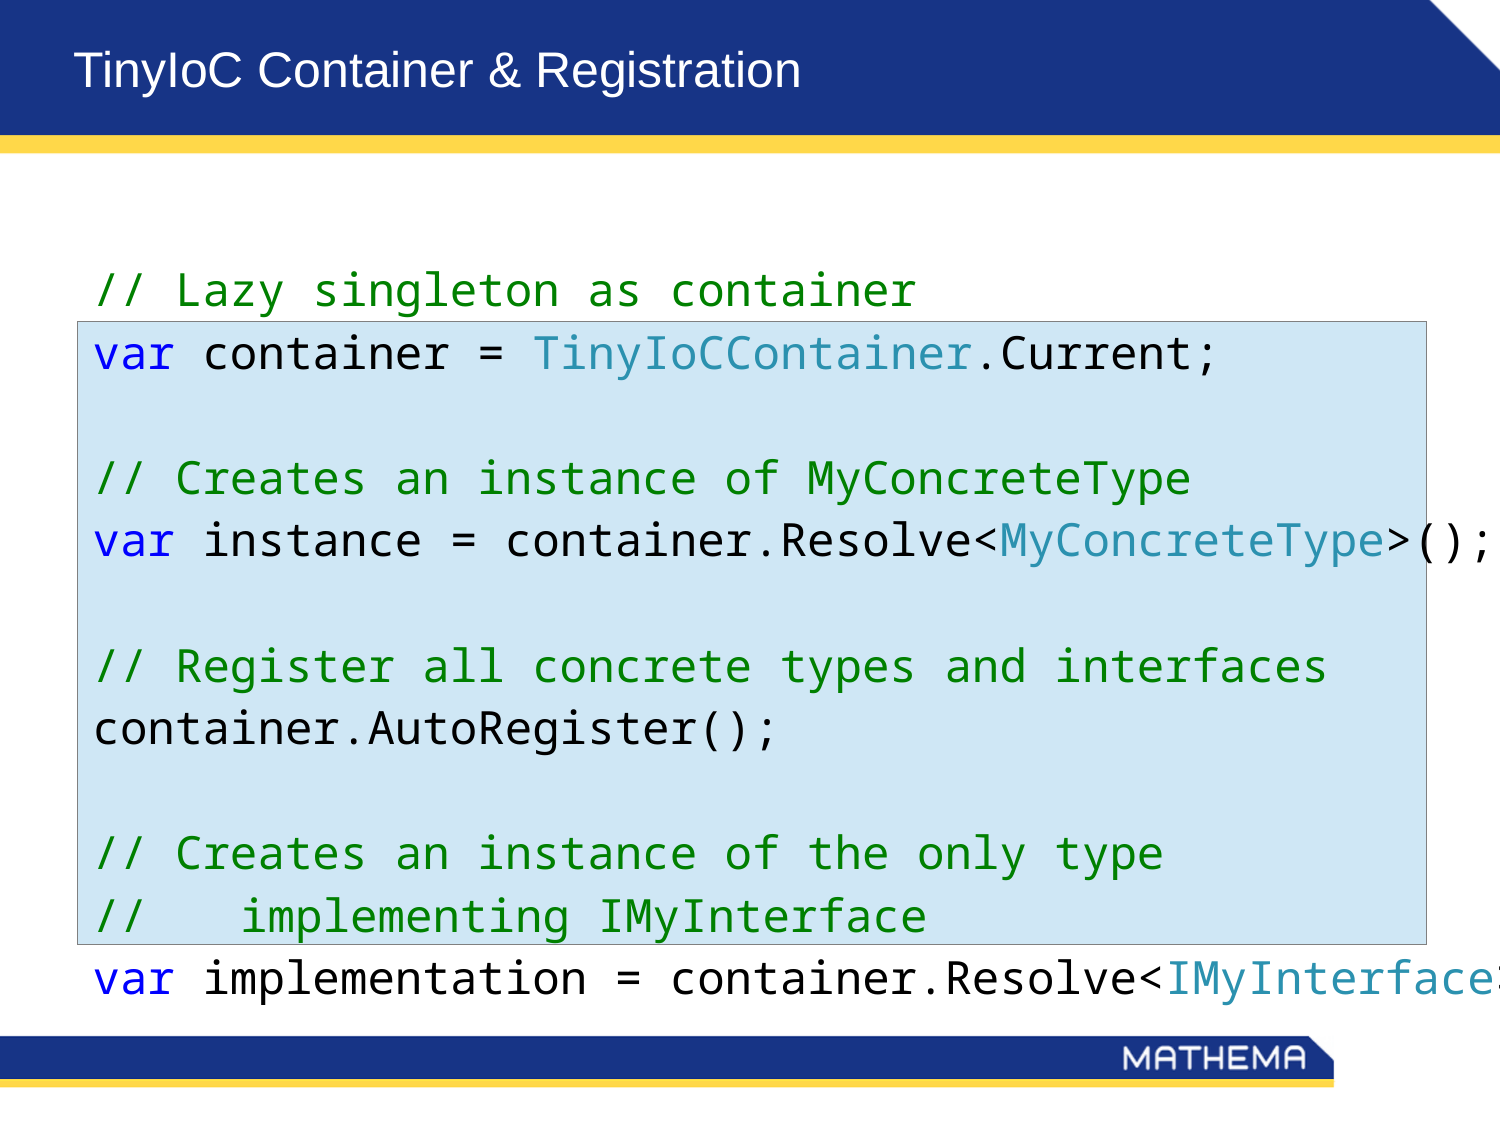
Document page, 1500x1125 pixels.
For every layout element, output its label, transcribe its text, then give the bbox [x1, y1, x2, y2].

text_box // Lazy singleton as container var container = TinyIoCContainer.Current; // Creates an instance of MyConcreteType var instance = container.Resolve<MyConcreteType>(); // Register all concrete types and interfaces container.AutoRegister(); // Creates an instance of the only type // implementing IMyInterface var implementation = container.Resolve<IMyInterface>(); [77, 321, 1427, 945]
title TinyIoC Container & Registration [73, 40, 1276, 100]
picture [0, 0, 1500, 1125]
